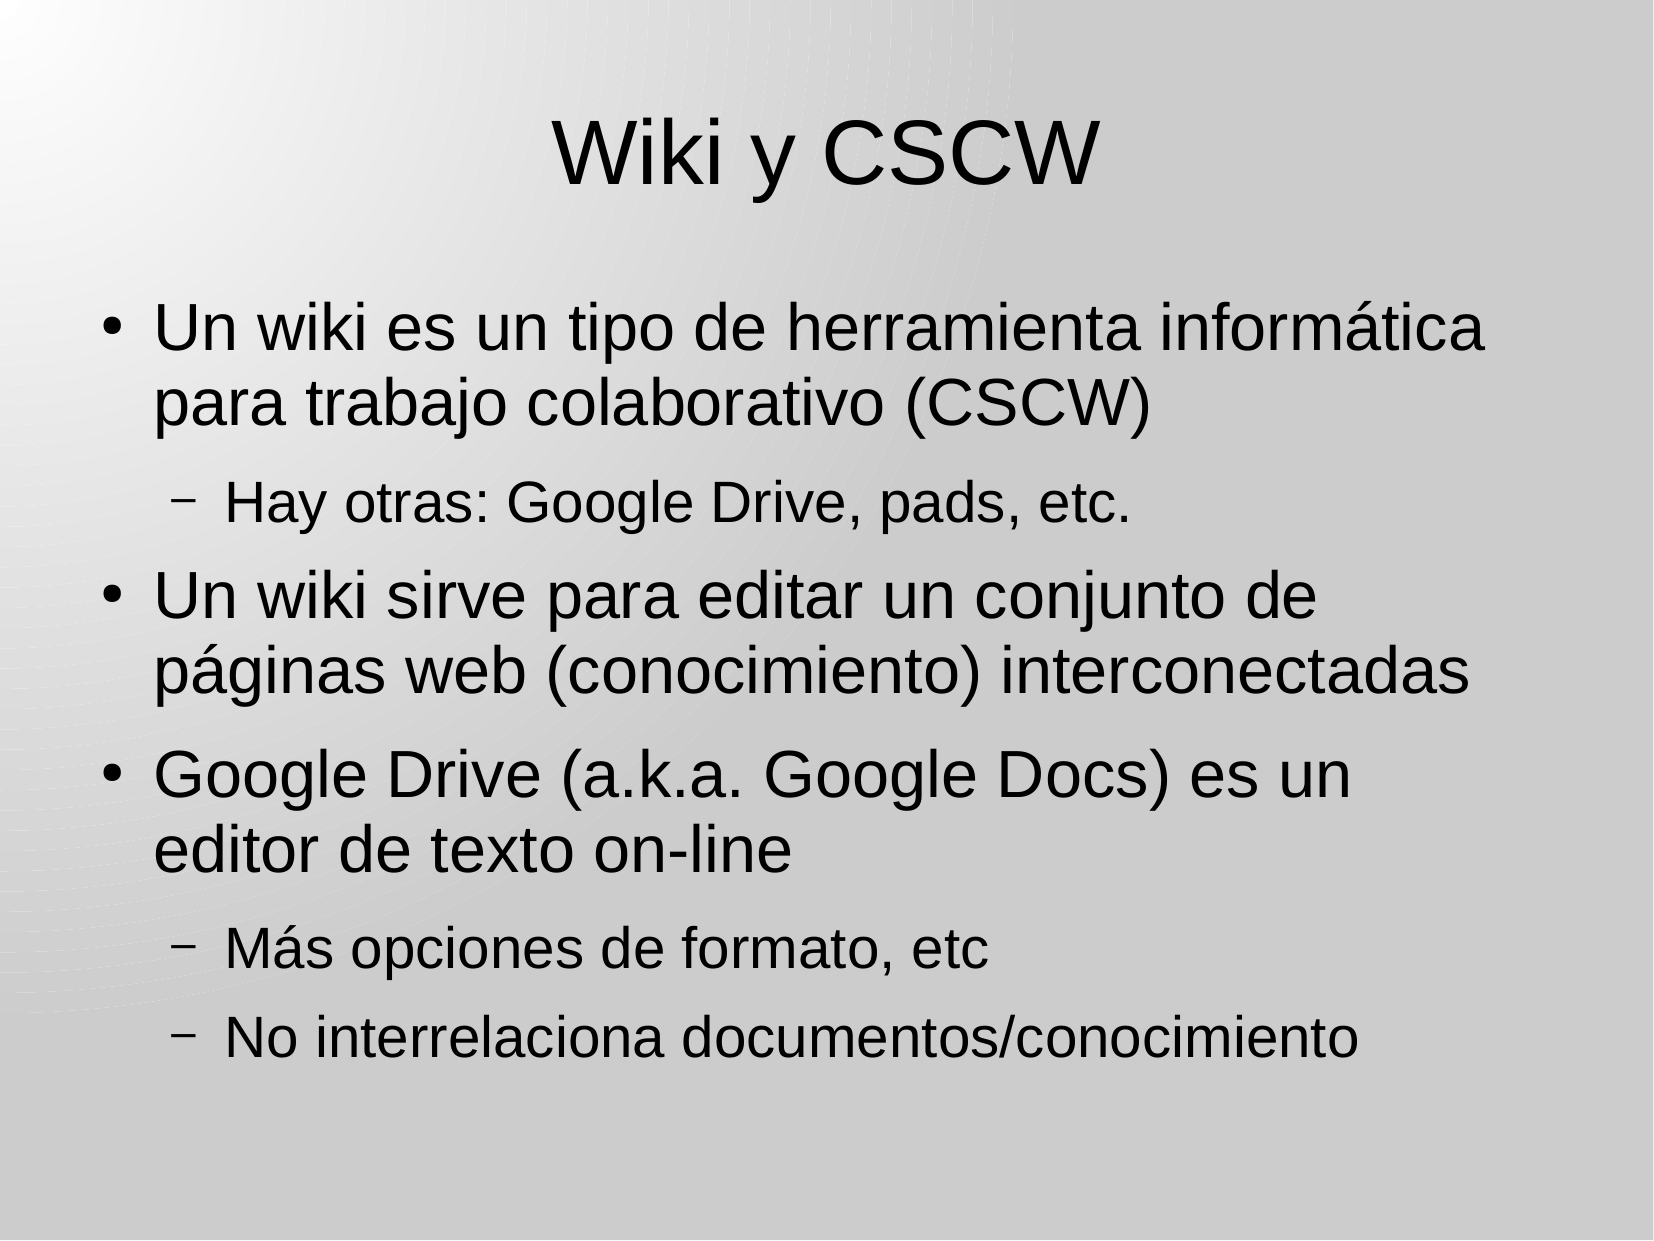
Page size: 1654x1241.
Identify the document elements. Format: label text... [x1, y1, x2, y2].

list Un wiki es un tipo de herramienta informática para trabajo colaborativo (CSCW) Hay otras: Google Drive, pads, etc. Un wiki sirve para editar un conjunto de páginas web (conocimiento) interconectadas Google Drive (a.k.a. Google Docs) es un editor de texto on-line Más opciones de formato, etc No interrelaciona documentos/conocimiento [82, 290, 1538, 1109]
title Wiki y CSCW [82, 49, 1571, 257]
